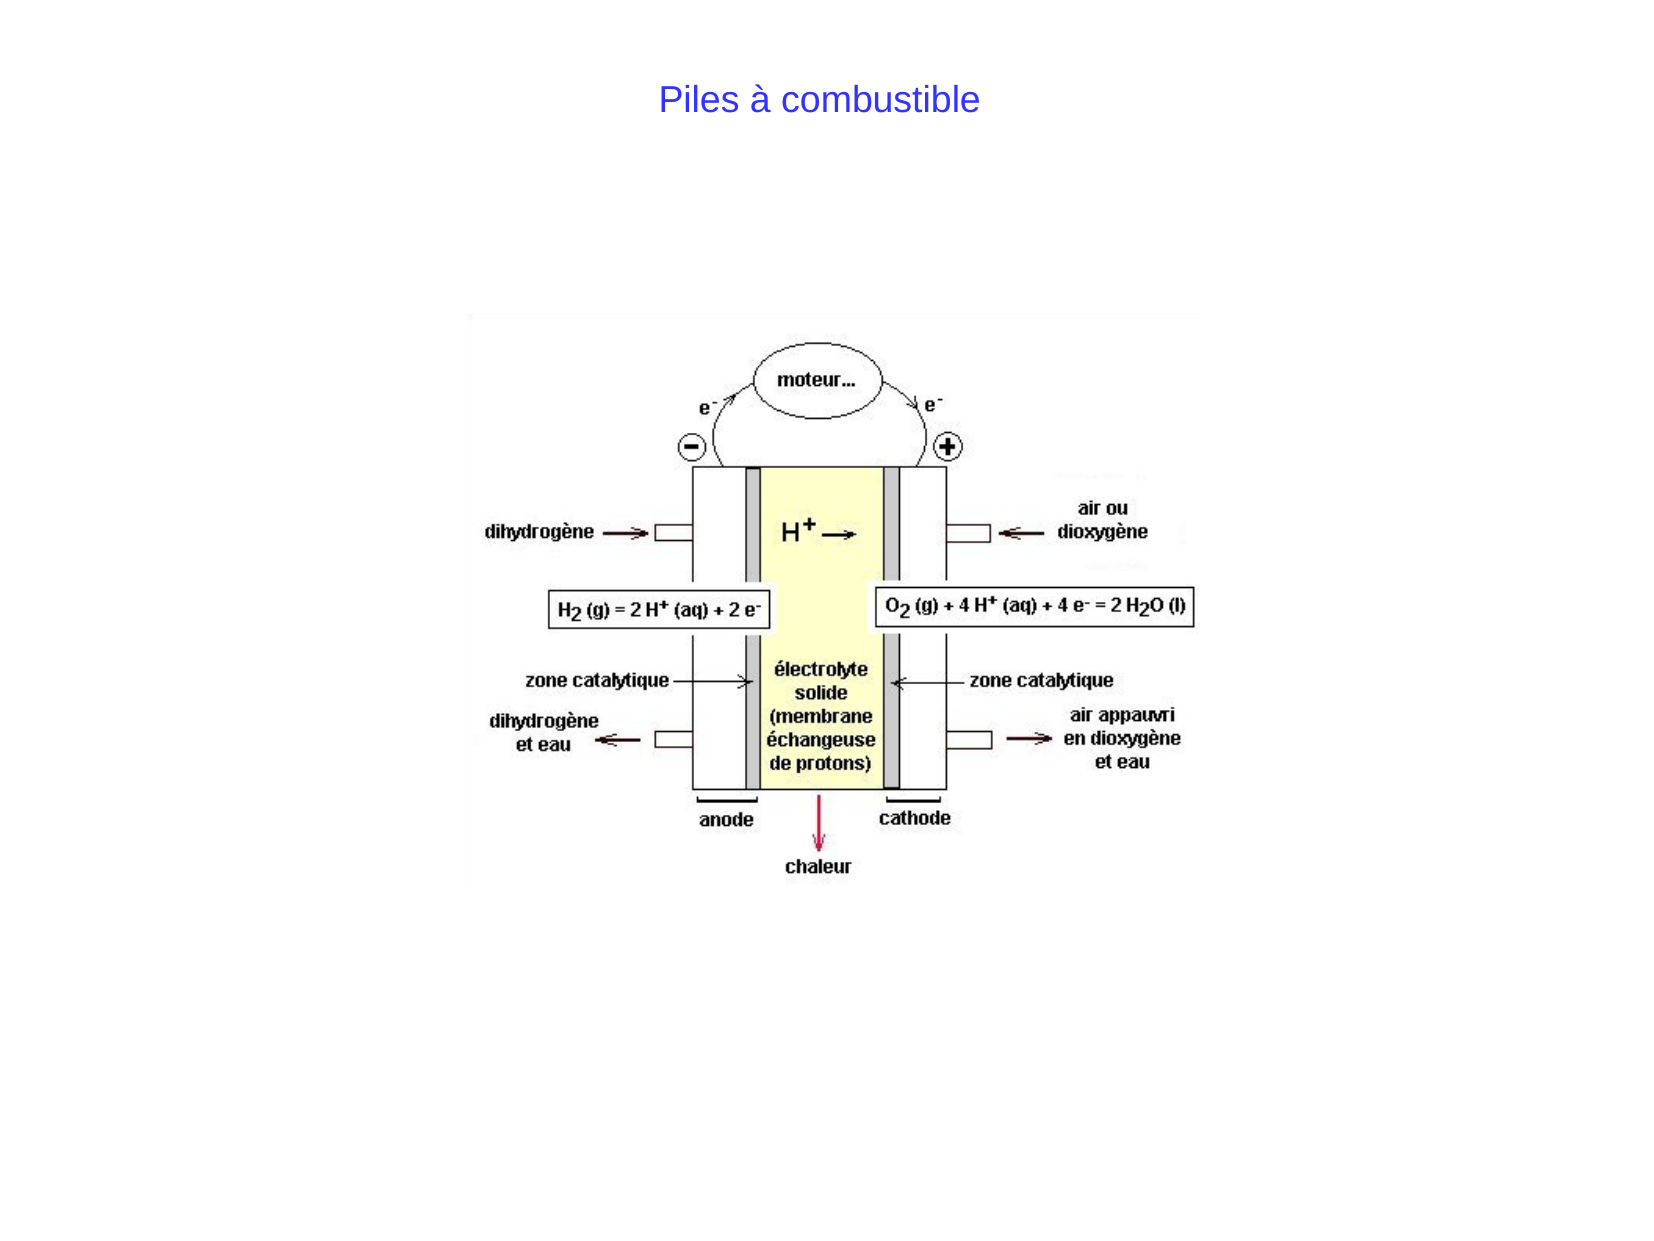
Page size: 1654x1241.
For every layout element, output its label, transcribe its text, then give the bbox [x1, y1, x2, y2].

text_box Piles à combustible [643, 71, 1004, 129]
picture [467, 313, 1201, 886]
